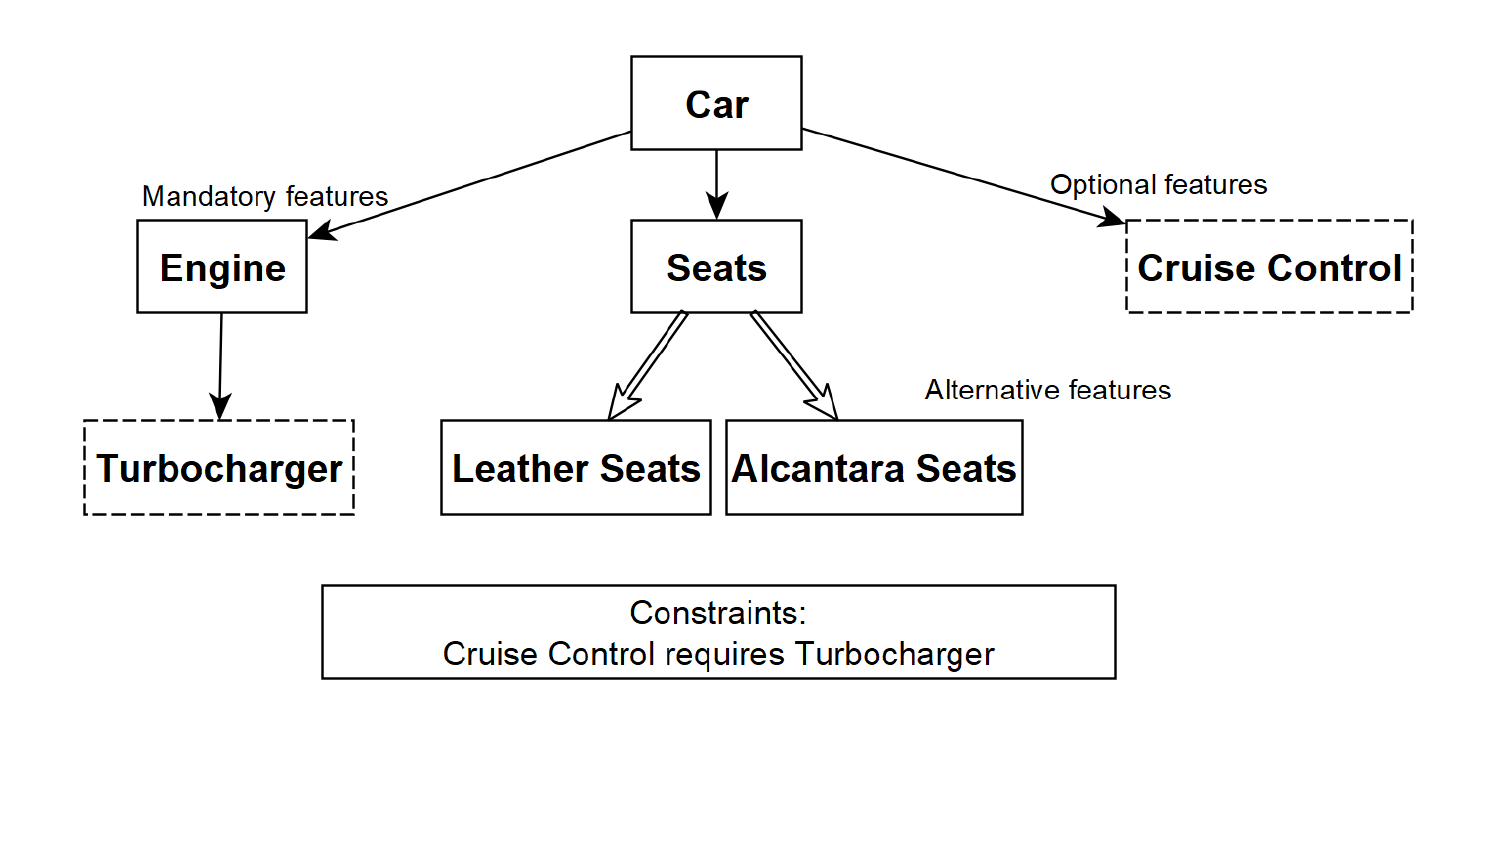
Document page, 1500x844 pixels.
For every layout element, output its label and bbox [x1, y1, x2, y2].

picture [51, 47, 1449, 704]
